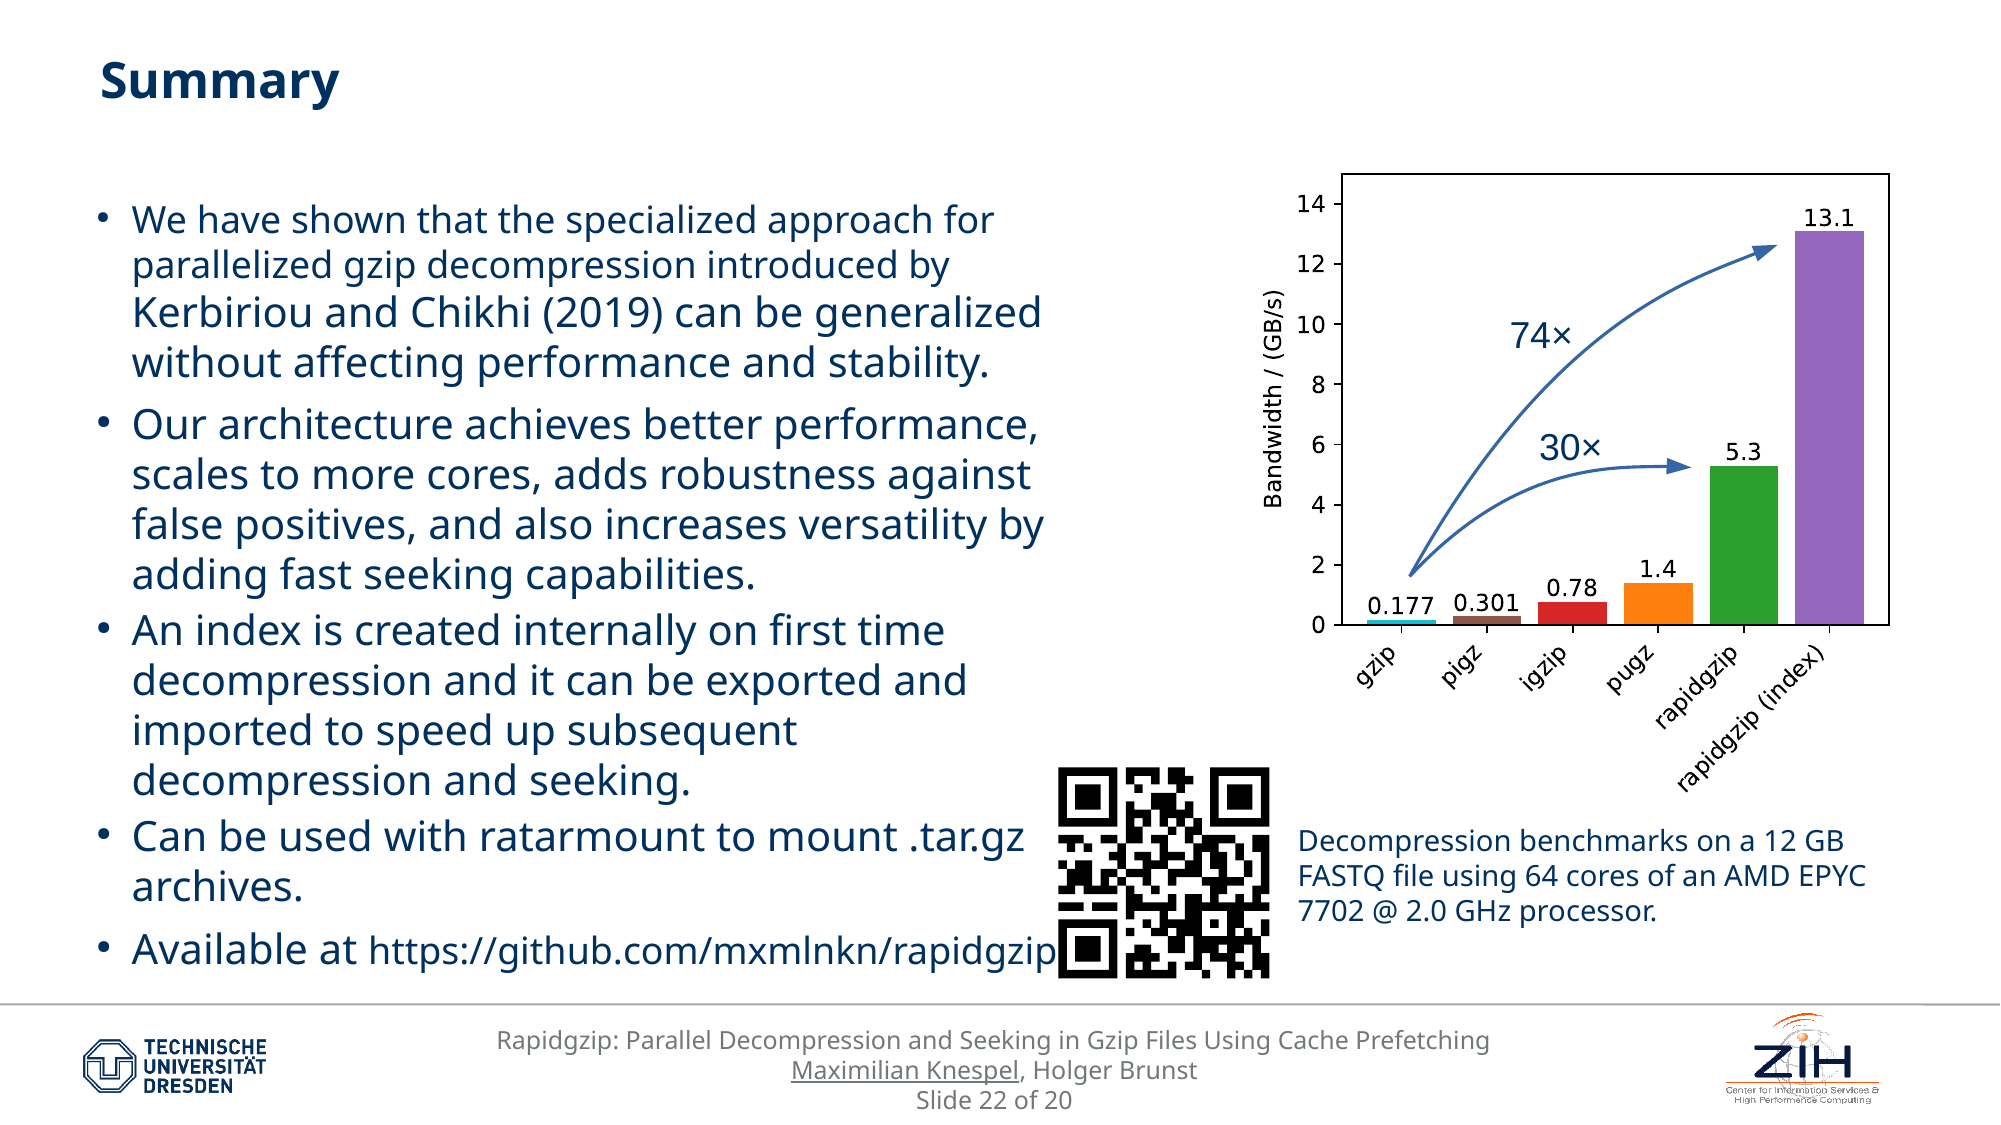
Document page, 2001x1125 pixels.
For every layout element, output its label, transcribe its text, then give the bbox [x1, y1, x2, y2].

title Summary [100, 44, 1901, 147]
picture [1726, 1013, 1879, 1104]
text_box 30× [1524, 419, 1618, 477]
text_box Decompression benchmarks on a 12 GB FASTQ file using 64 cores of an AMD EPYC 7702 @ 2.0 GHz processor. [1282, 814, 1921, 863]
list We have shown that the specialized approach for parallelized gzip decompression introduced by Kerbiriou and Chikhi (2019) can be generalized without affecting performance and stability. Our architecture achieves better performance, scales to more cores, adds robustness against false positives, and also increases versatility by adding fast seeking capabilities. An index is created internally on first time decompression and it can be exported and imported to speed up subsequent decompression and seeking. Can be used with ratarmount to mount .tar.gz archives. Available at https://github.com/mxmlnkn/rapidgzip [96, 196, 1078, 909]
text_box 74× [1494, 307, 1588, 365]
picture [1045, 148, 1914, 992]
picture [83, 1039, 266, 1093]
